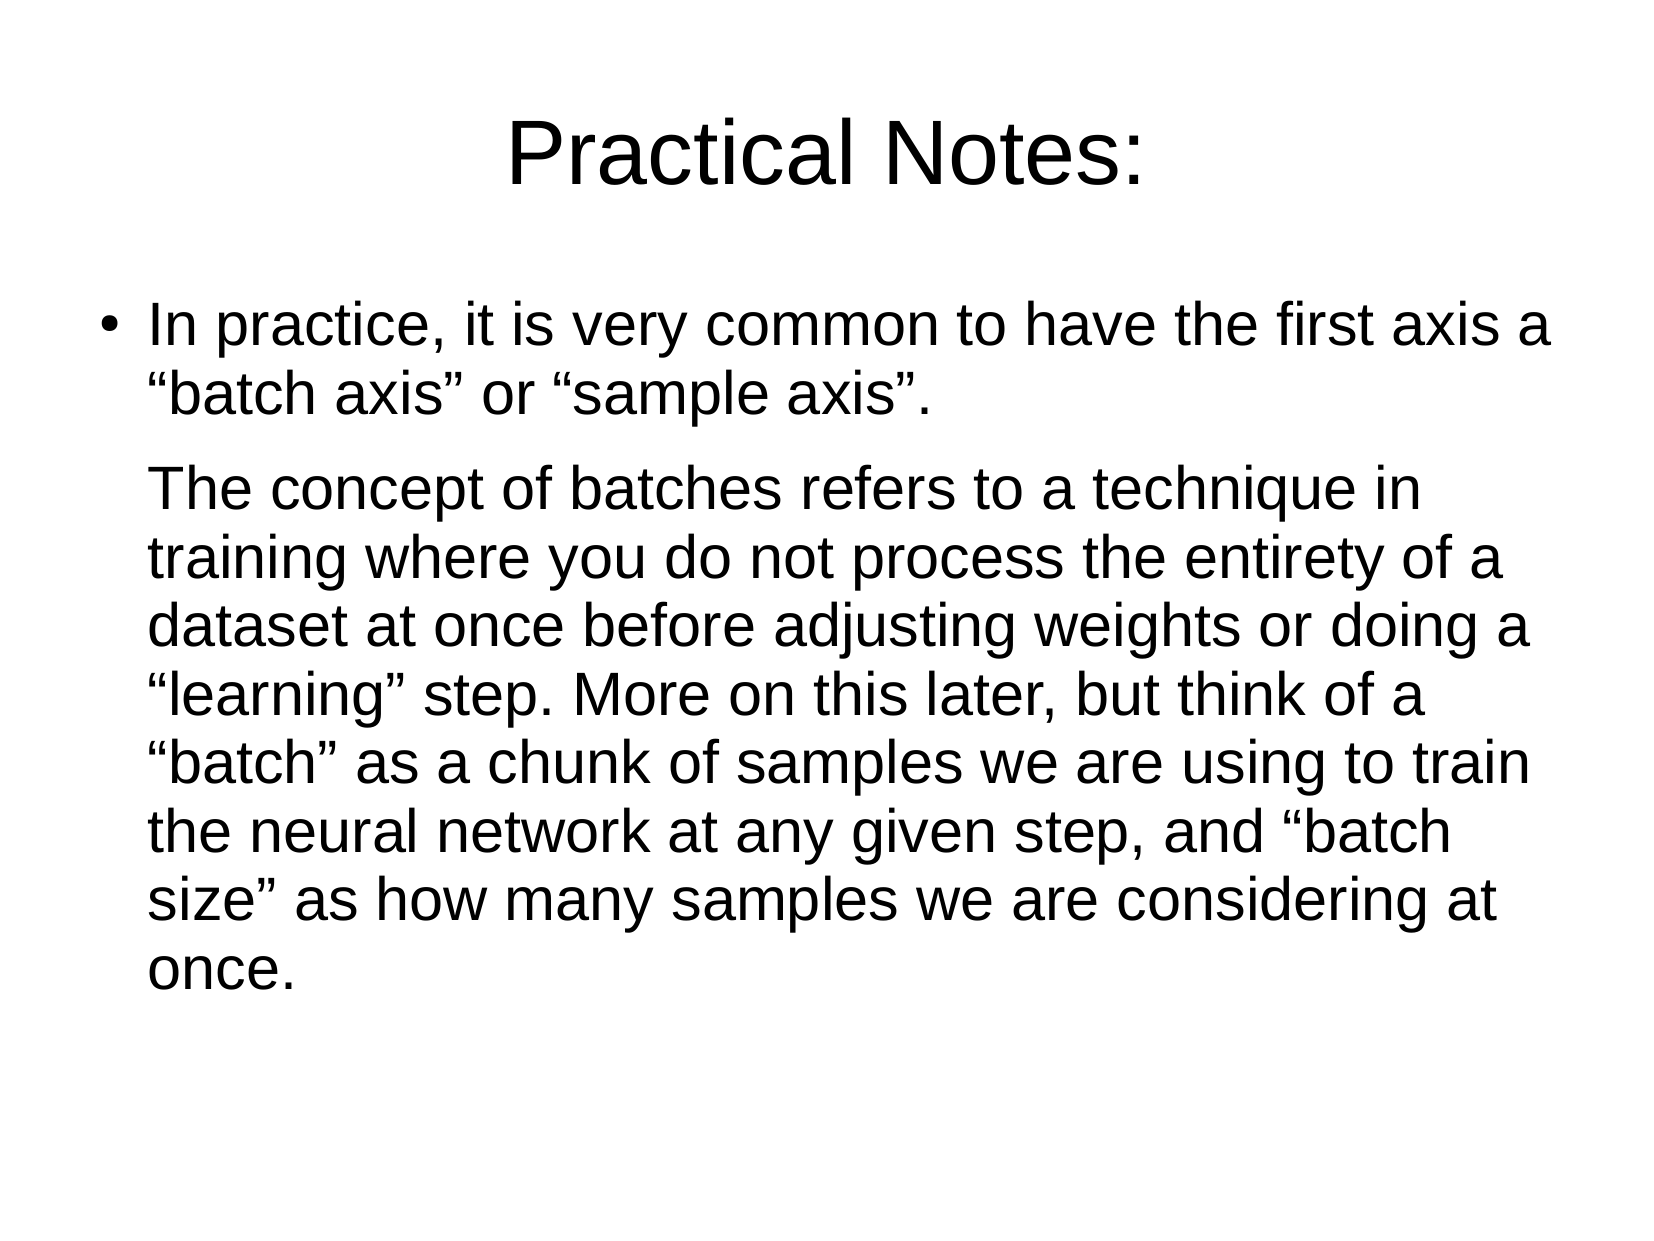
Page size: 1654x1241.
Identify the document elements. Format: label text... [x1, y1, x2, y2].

title Practical Notes: [82, 49, 1571, 257]
list In practice, it is very common to have the first axis a “batch axis” or “sample axis”. The concept of batches refers to a technique in training where you do not process the entirety of a dataset at once before adjusting weights or doing a “learning” step. More on this later, but think of a “batch” as a chunk of samples we are using to train the neural network at any given step, and “batch size” as how many samples we are considering at once. [82, 290, 1571, 1010]
